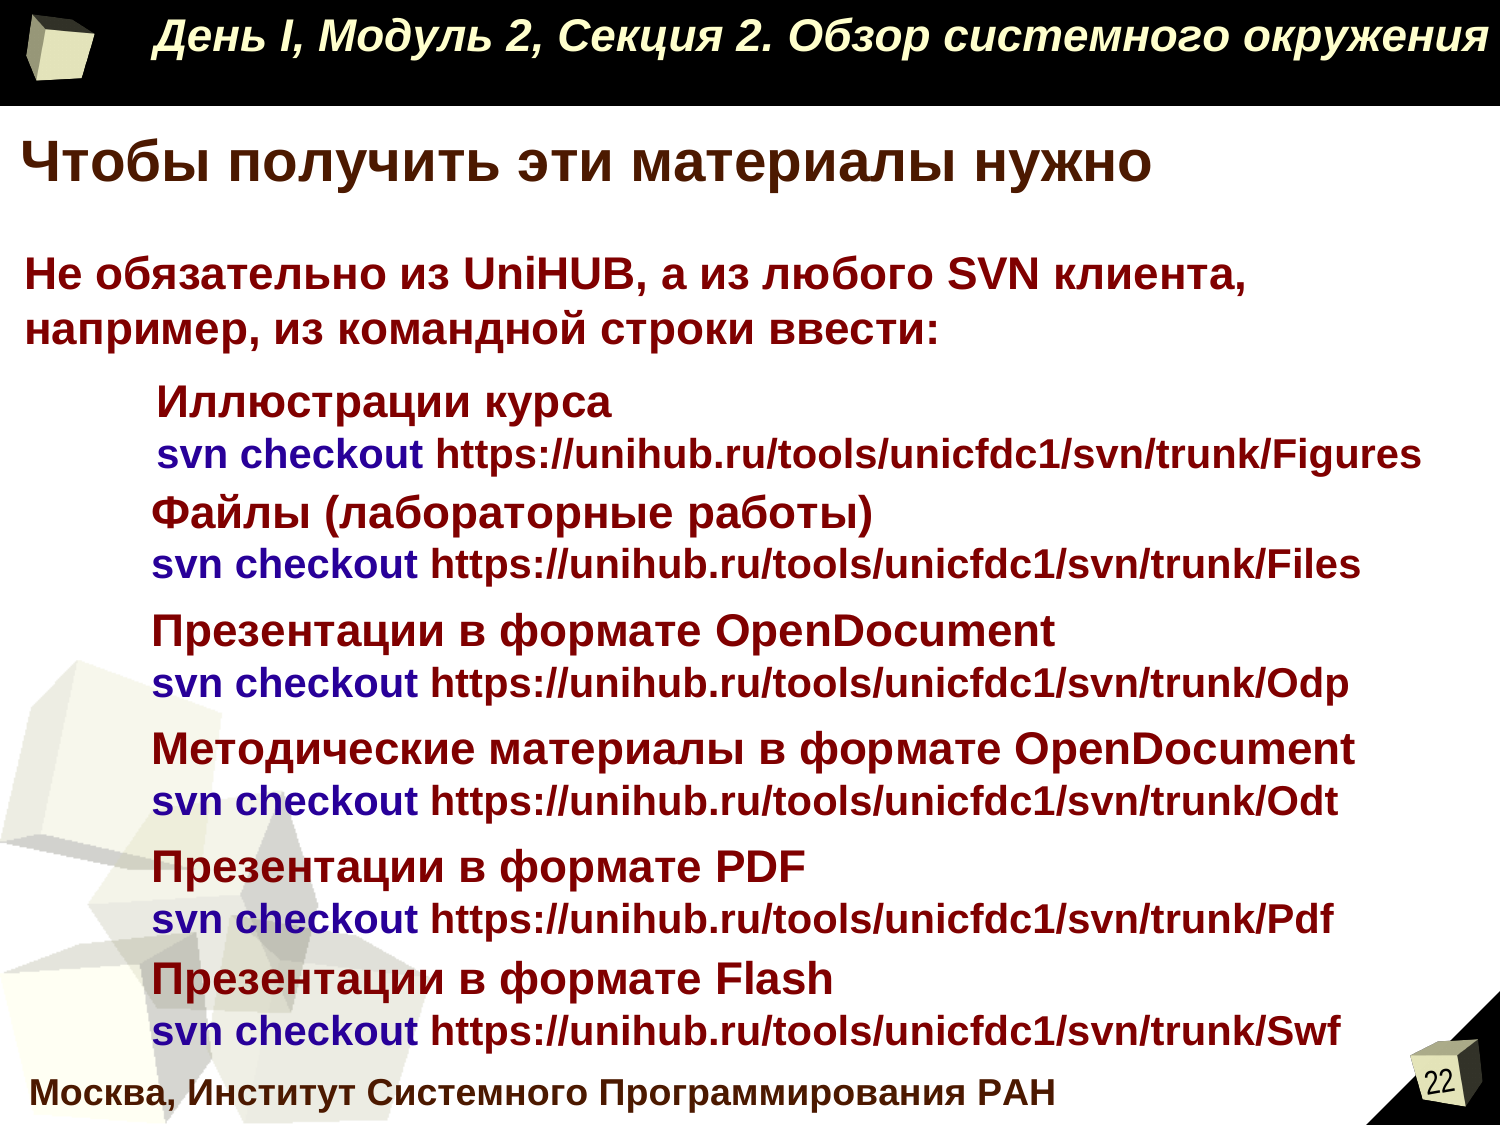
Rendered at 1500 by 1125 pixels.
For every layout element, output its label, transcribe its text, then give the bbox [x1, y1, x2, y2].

text_box Презентации в формате Flash svn checkout https://unihub.ru/tools/unicfdc1/svn/trunk/Swf [136, 941, 1477, 1062]
picture [423, 1088, 433, 1102]
text_box Чтобы получить эти материалы нужно [5, 115, 1500, 201]
text_box Не обязательно из UniHUB, а из любого SVN клиента, например, из командной строки ввести: [9, 236, 1500, 362]
text_box Методические материалы в формате OpenDocument svn checkout https://unihub.ru/tools/unicfdc1/svn/trunk/Odt [136, 711, 1477, 829]
text_box Презентации в формате PDF svn checkout https://unihub.ru/tools/unicfdc1/svn/trunk/Pdf [136, 829, 1477, 941]
picture [0, 659, 433, 1125]
text_box Файлы (лабораторные работы) svn checkout https://unihub.ru/tools/unicfdc1/svn/trunk/Files [136, 474, 1500, 592]
text_box Презентации в формате OpenDocument svn checkout https://unihub.ru/tools/unicfdc1/svn/trunk/Odp [136, 592, 1500, 713]
text_box Иллюстрации курса svn checkout https://unihub.ru/tools/unicfdc1/svn/trunk/Figures [141, 364, 1500, 474]
